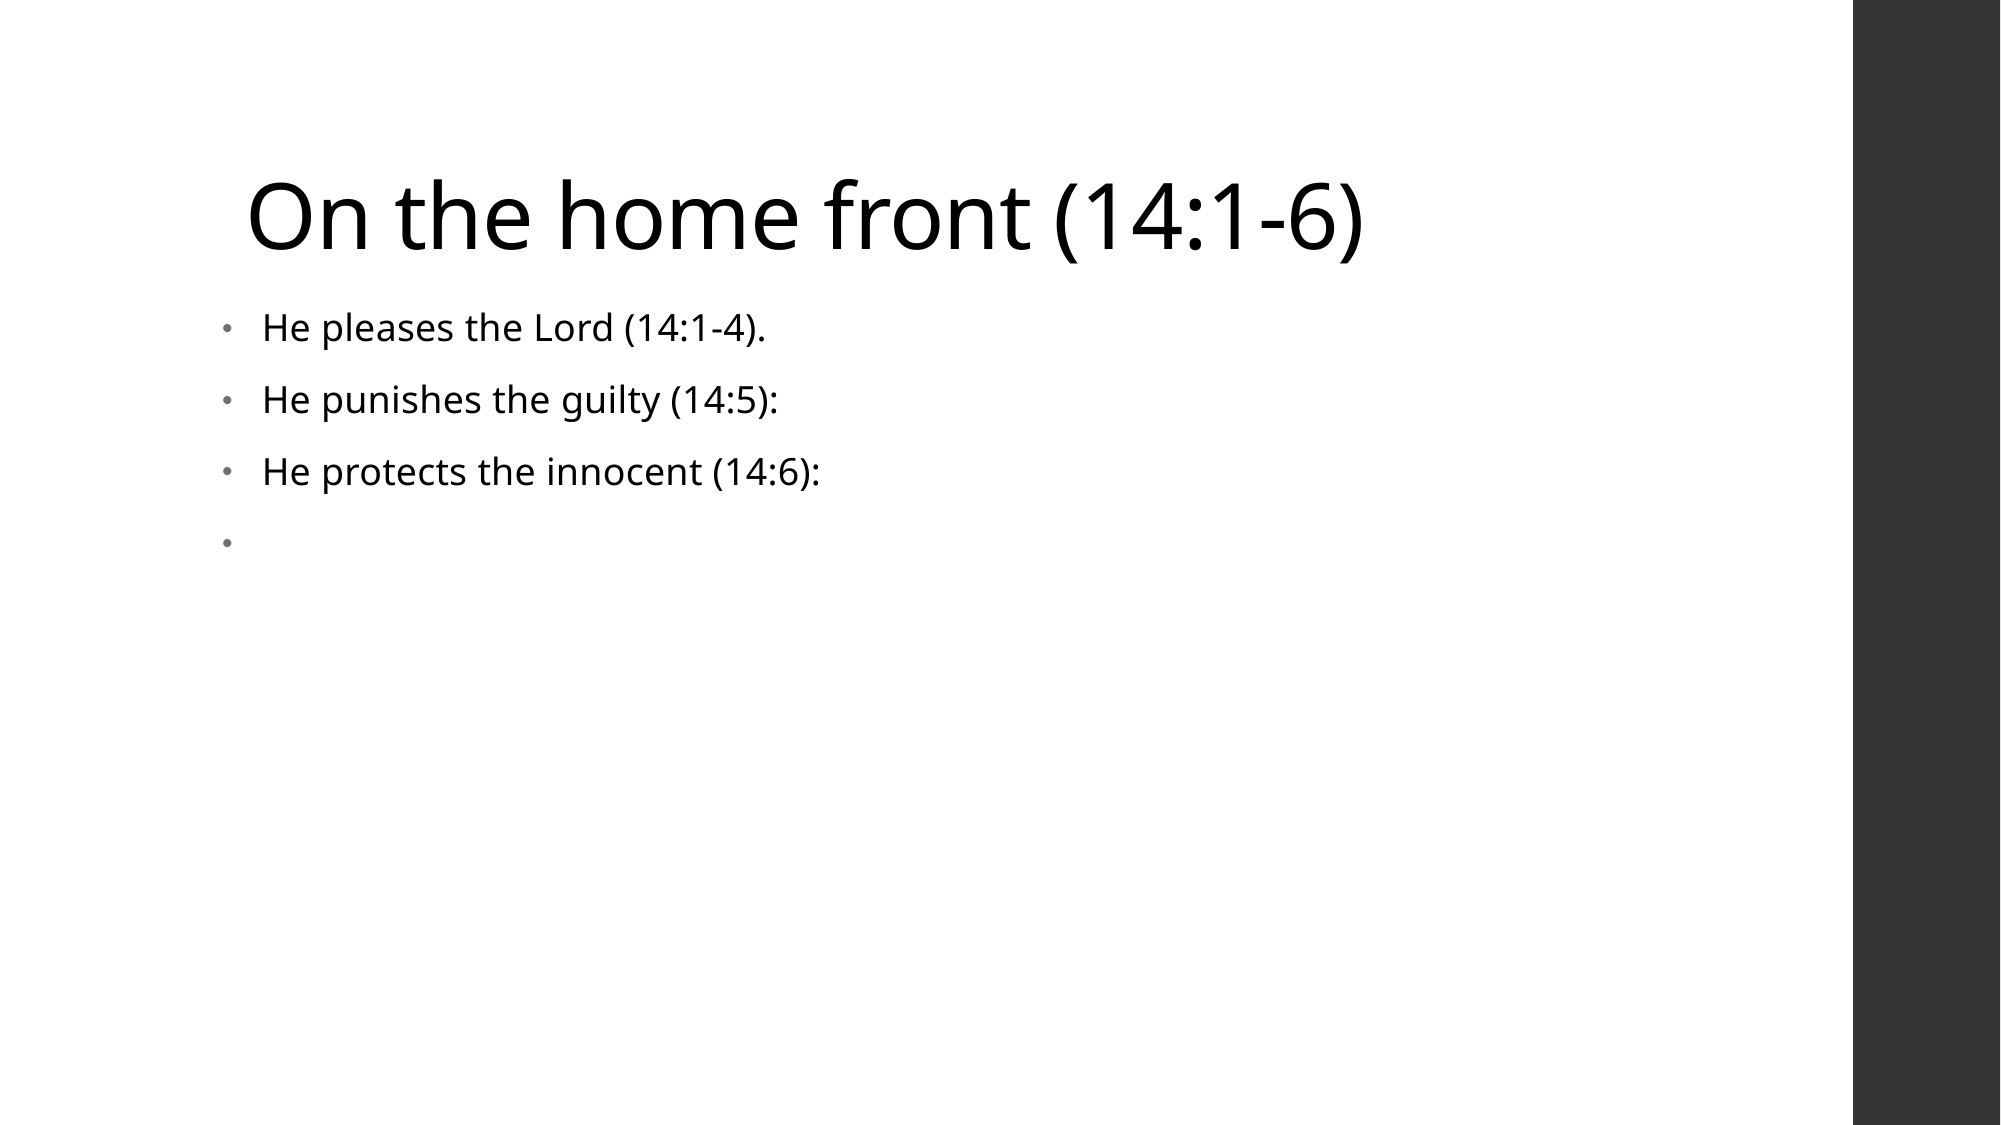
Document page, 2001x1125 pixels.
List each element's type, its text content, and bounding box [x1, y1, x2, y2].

list He pleases the Lord (14:1-4). He punishes the guilty (14:5): He protects the innocent (14:6): [206, 299, 1617, 1014]
title On the home front (14:1-6) [206, 60, 1797, 278]
